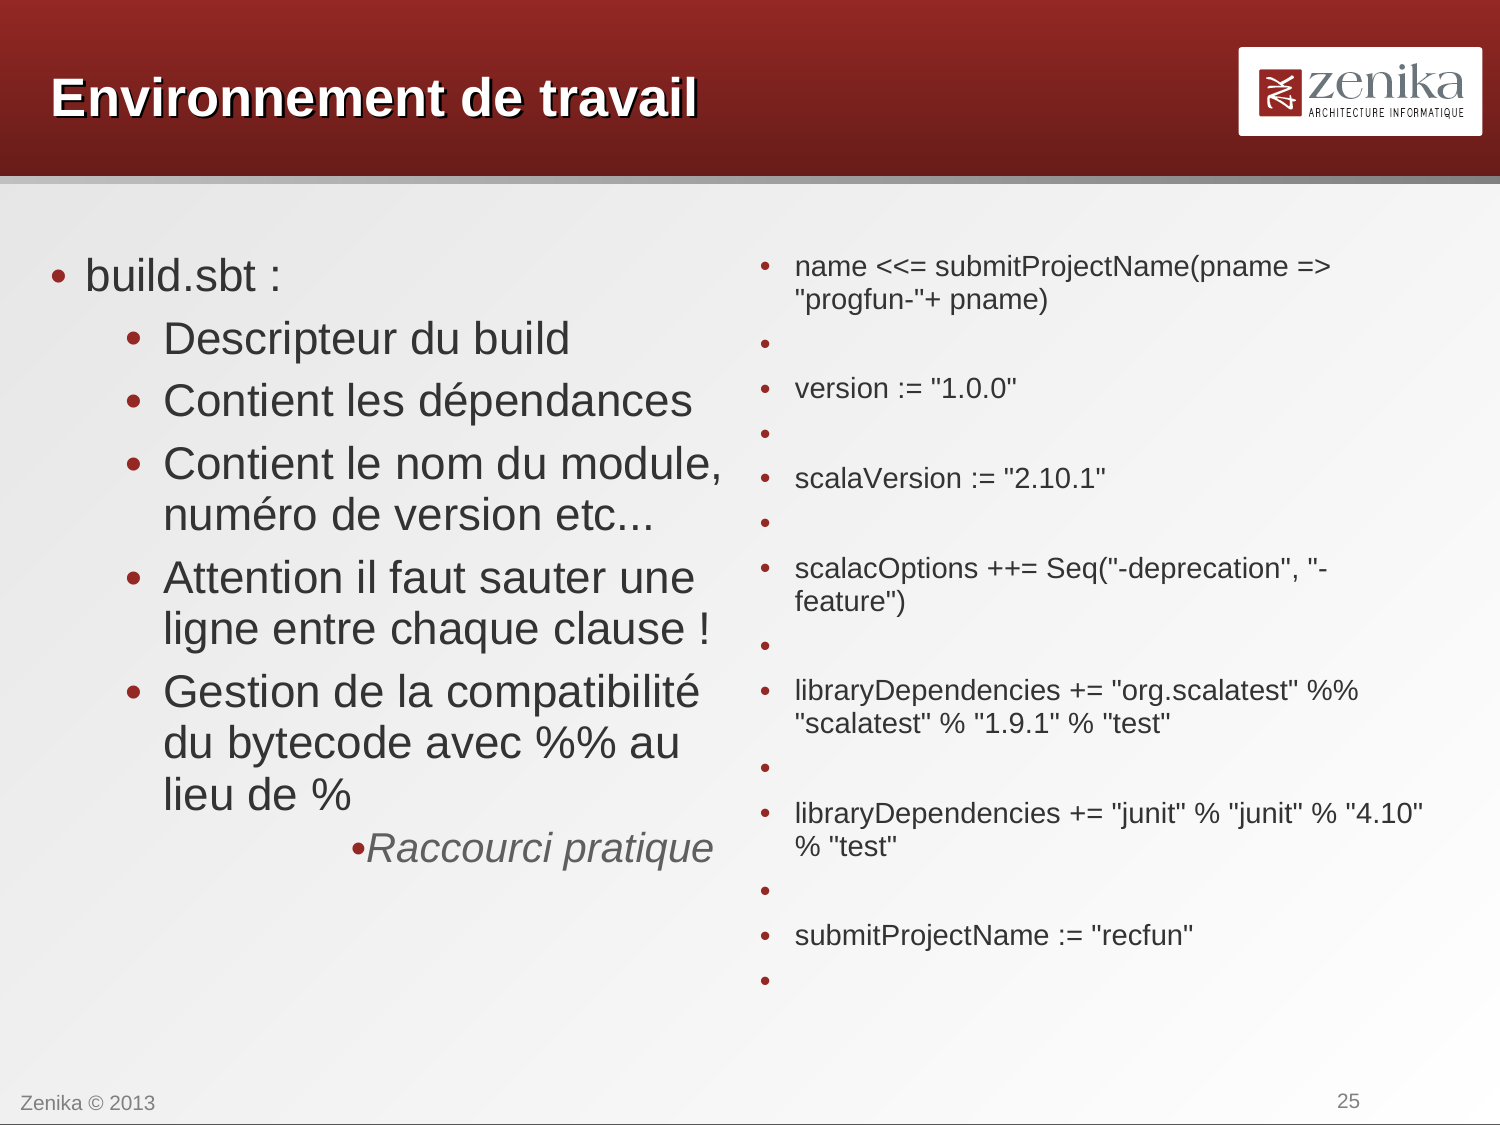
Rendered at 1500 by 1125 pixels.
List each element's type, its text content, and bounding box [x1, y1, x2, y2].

picture [1257, 58, 1464, 125]
list build.sbt : Descripteur du build Contient les dépendances Contient le nom du module, numéro de version etc... Attention il faut sauter une ligne entre chaque clause ! Gestion de la compatibilité du bytecode avec %% au lieu de % Raccourci pratique [50, 249, 727, 1079]
list name <<= submitProjectName(pname => "progfun-"+ pname) version := "1.0.0" scalaVersion := "2.10.1" scalacOptions ++= Seq("-deprecation", "-feature") libraryDependencies += "org.scalatest" %% "scalatest" % "1.9.1" % "test" libraryDependencies += "junit" % "junit" % "4.10" % "test" submitProjectName := "recfun" [759, 249, 1436, 1079]
title Environnement de travail [50, 15, 1206, 180]
